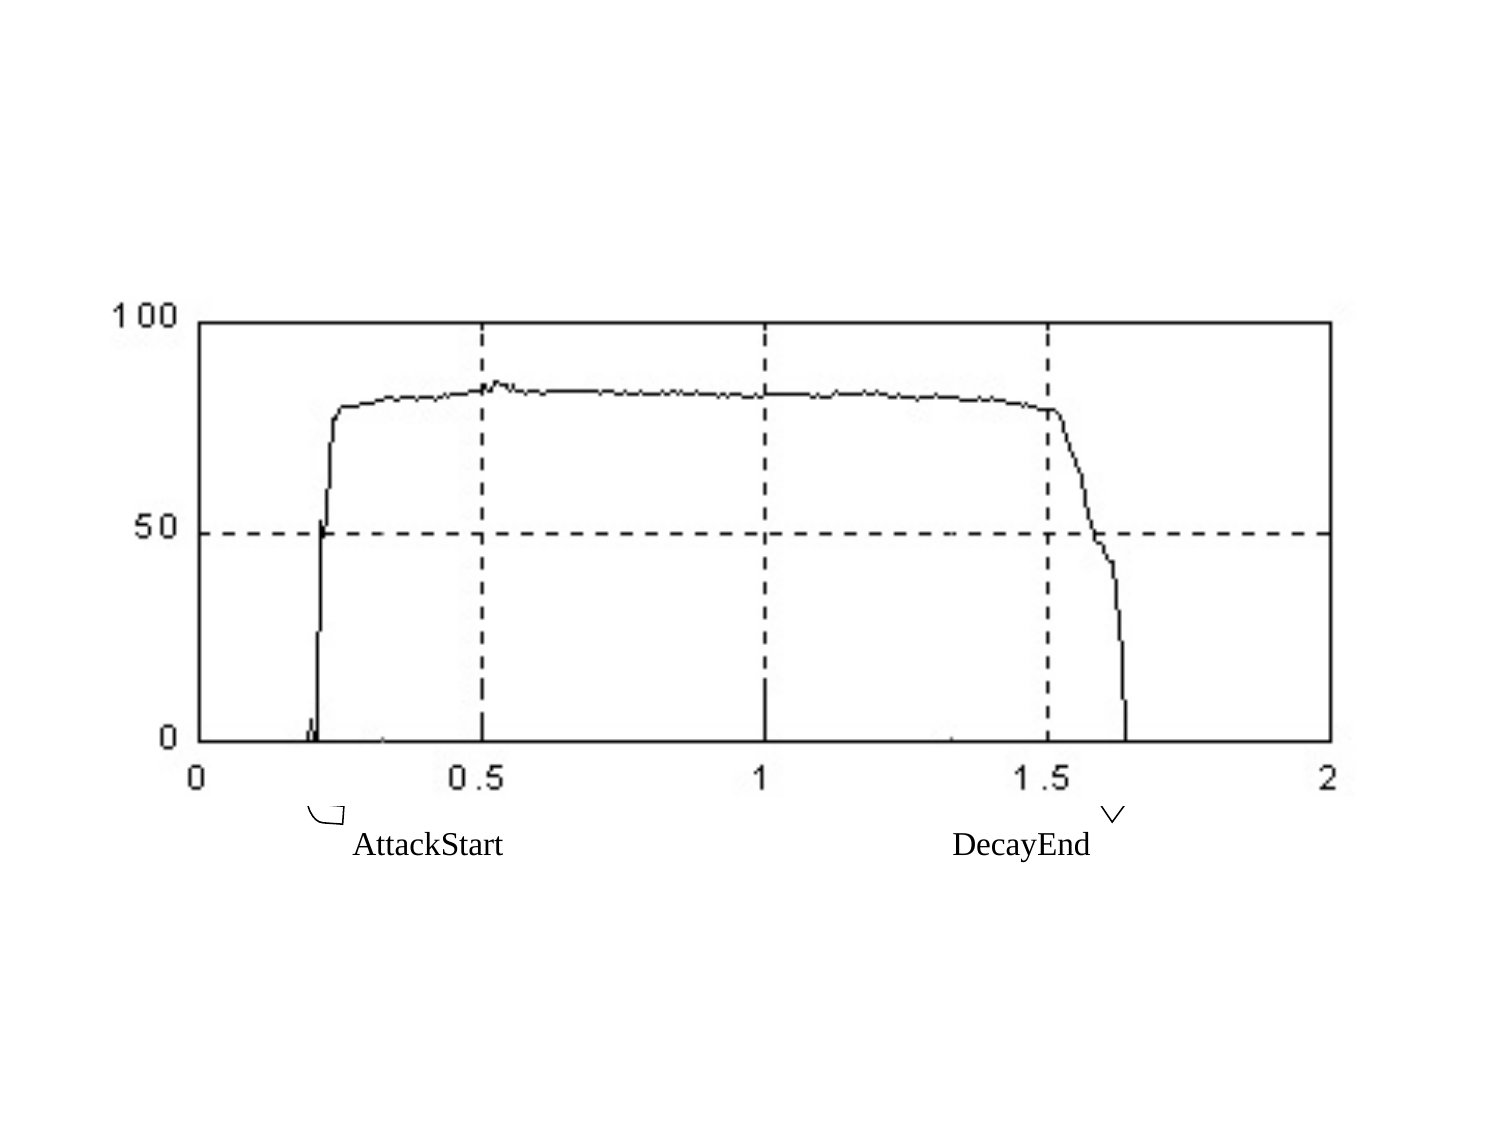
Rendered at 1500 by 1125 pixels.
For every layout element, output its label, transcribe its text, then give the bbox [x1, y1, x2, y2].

text_box DecayEnd [937, 813, 1163, 913]
text_box [310, 813, 337, 824]
text_box AttackStart [337, 813, 567, 896]
picture [62, 202, 1413, 813]
